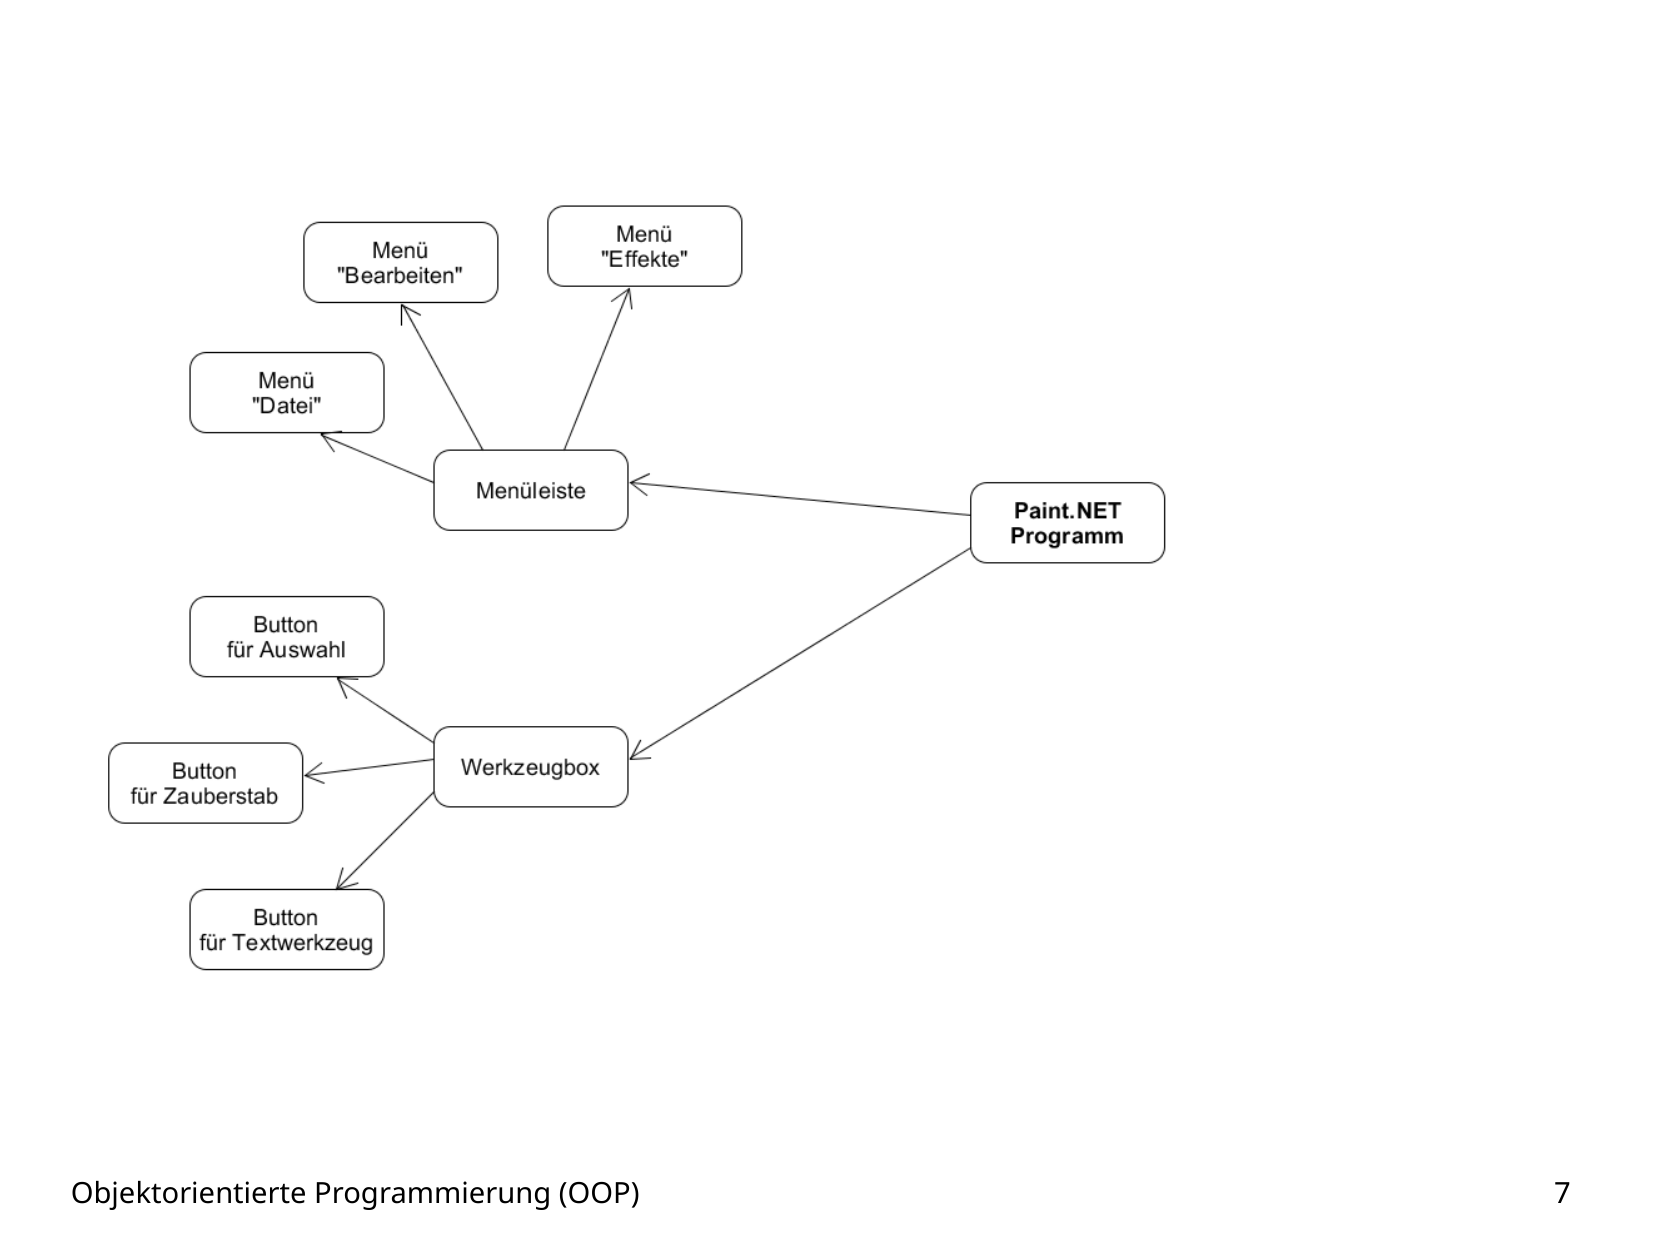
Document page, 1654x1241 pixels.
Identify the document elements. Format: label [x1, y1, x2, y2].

picture [107, 123, 1557, 1118]
